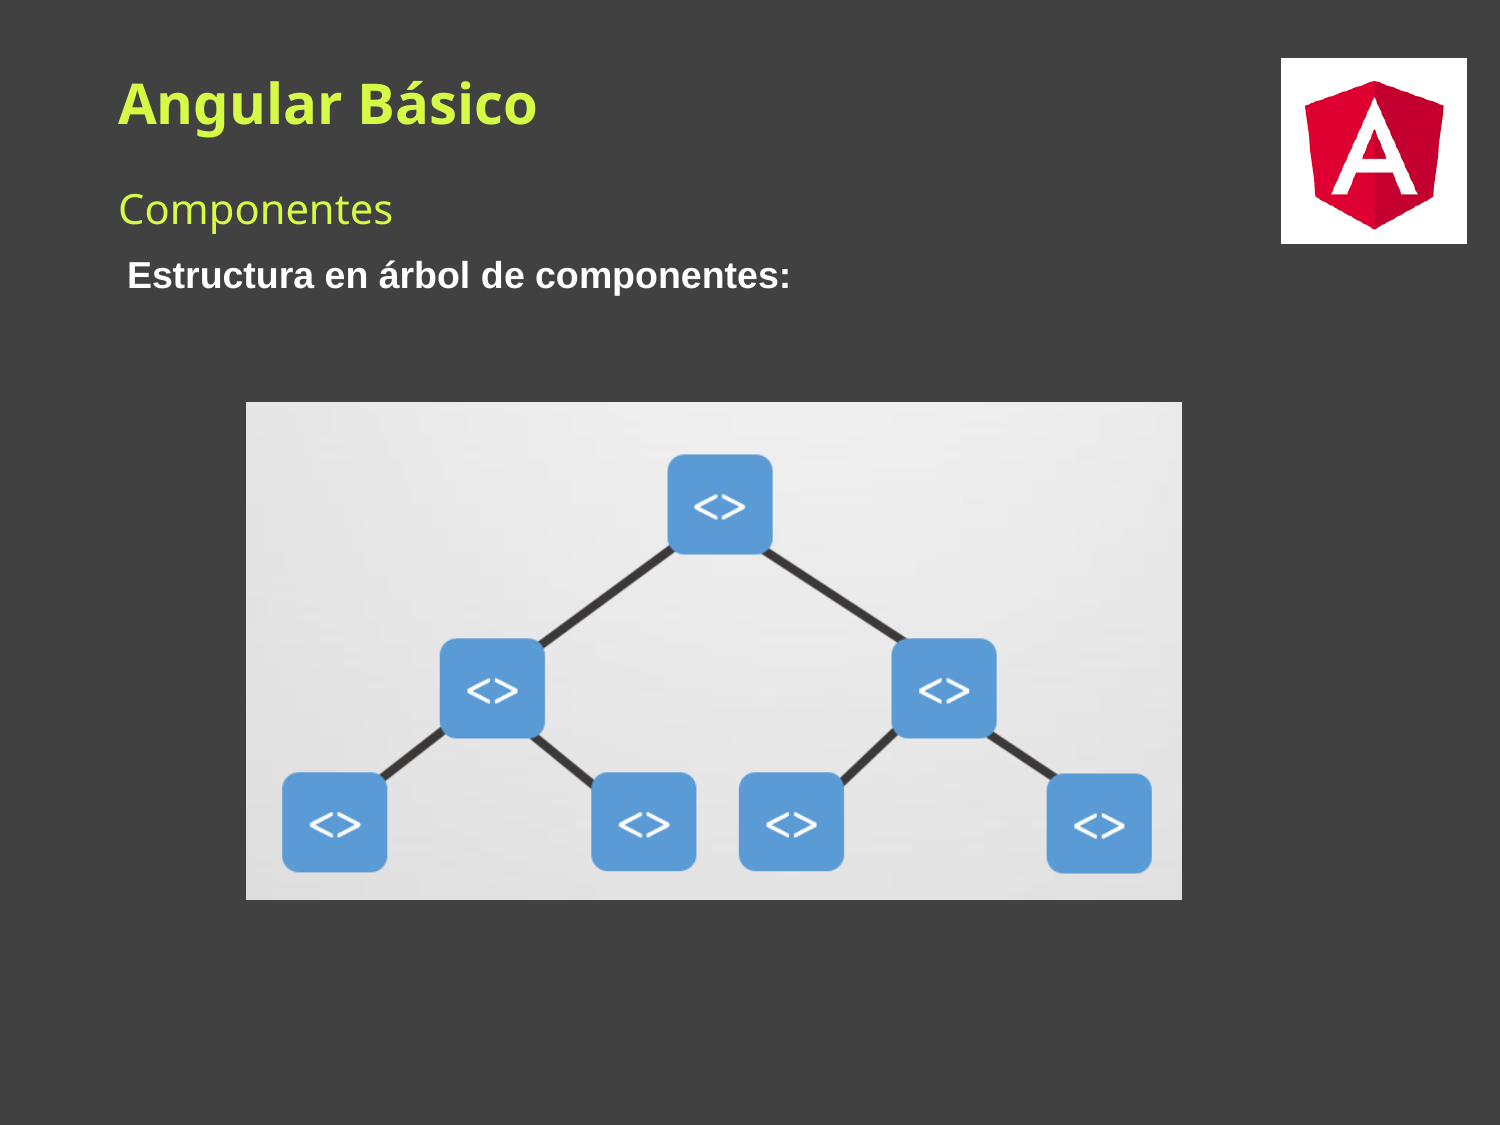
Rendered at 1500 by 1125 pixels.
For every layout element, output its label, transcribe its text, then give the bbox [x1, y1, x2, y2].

list Componentes [103, 172, 1397, 244]
picture [1281, 58, 1467, 244]
text_box Estructura en árbol de componentes: [112, 243, 1424, 1059]
picture [246, 402, 1182, 900]
title Angular Básico [103, 59, 1282, 144]
